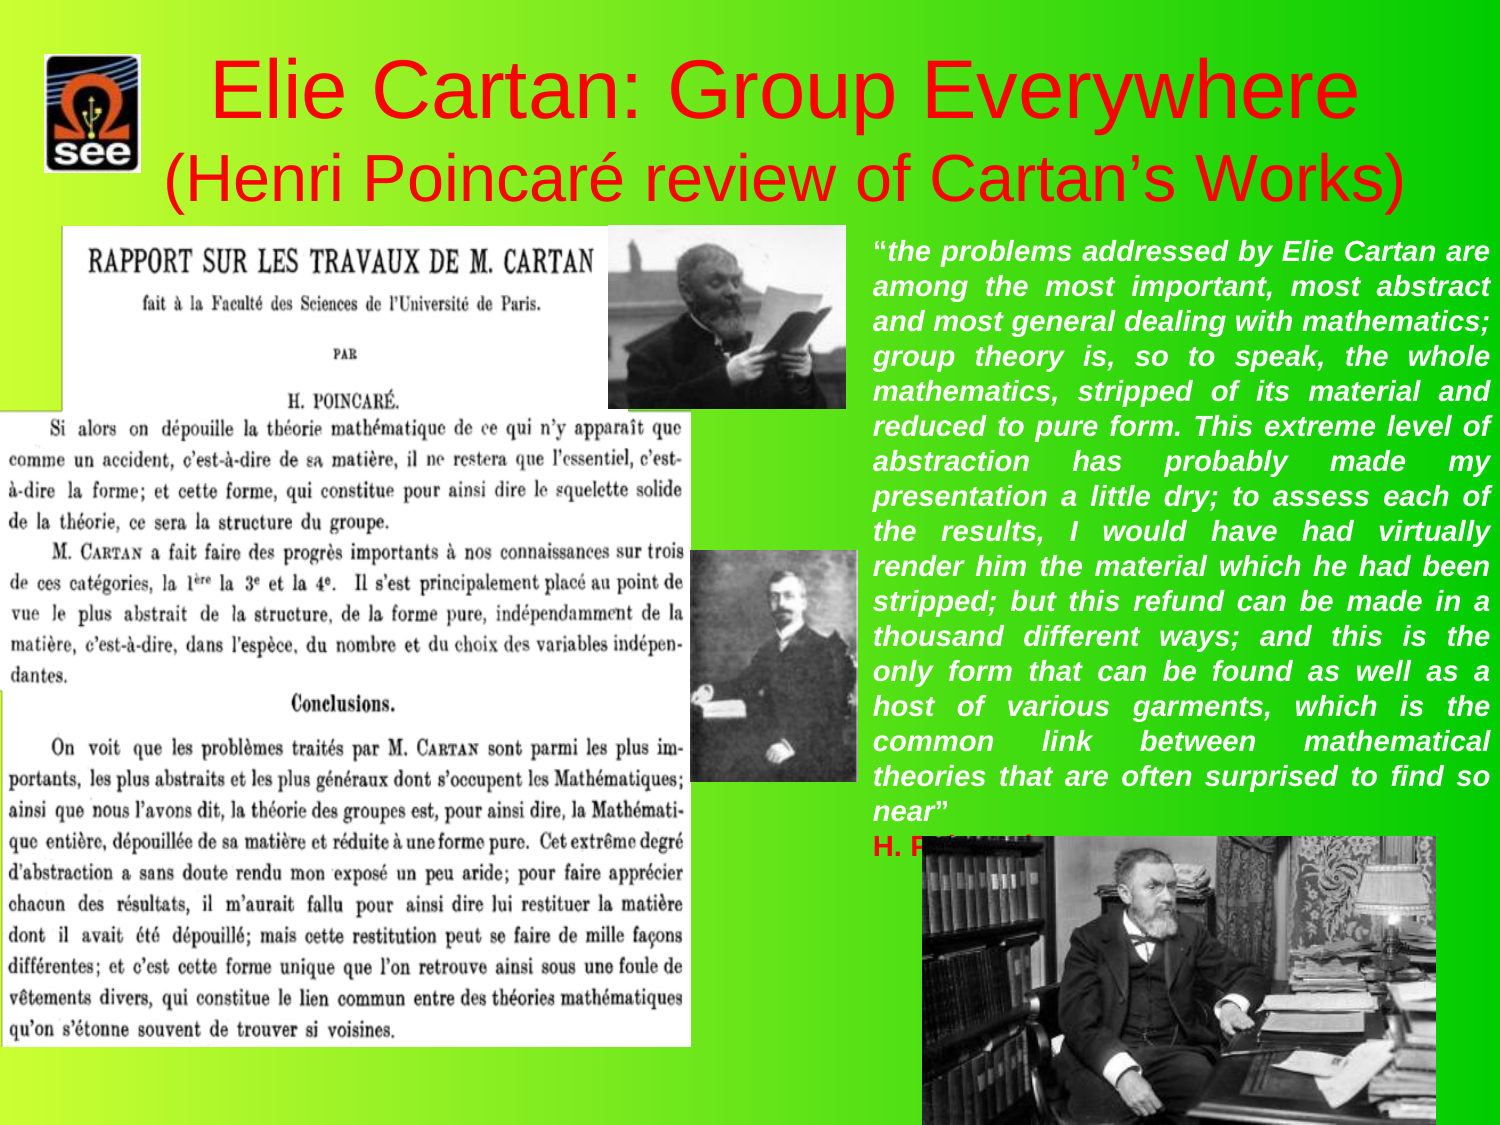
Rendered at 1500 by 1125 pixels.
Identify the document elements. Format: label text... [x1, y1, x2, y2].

title Elie Cartan: Group Everywhere (Henri Poincaré review of Cartan’s Works) [112, 7, 1459, 243]
text_box “the problems addressed by Elie Cartan are among the most important, most abstract and most general dealing with mathematics; group theory is, so to speak, the whole mathematics, stripped of its material and reduced to pure form. This extreme level of abstraction has probably made my presentation a little dry; to assess each of the results, I would have had virtually render him the material which he had been stripped; but this refund can be made in a thousand different ways; and this is the only form that can be found as well as a host of various garments, which is the common link between mathematical theories that are often surprised to find so near” H. Poincaré [857, 225, 1500, 842]
picture [0, 225, 858, 1047]
picture [922, 836, 1436, 1125]
